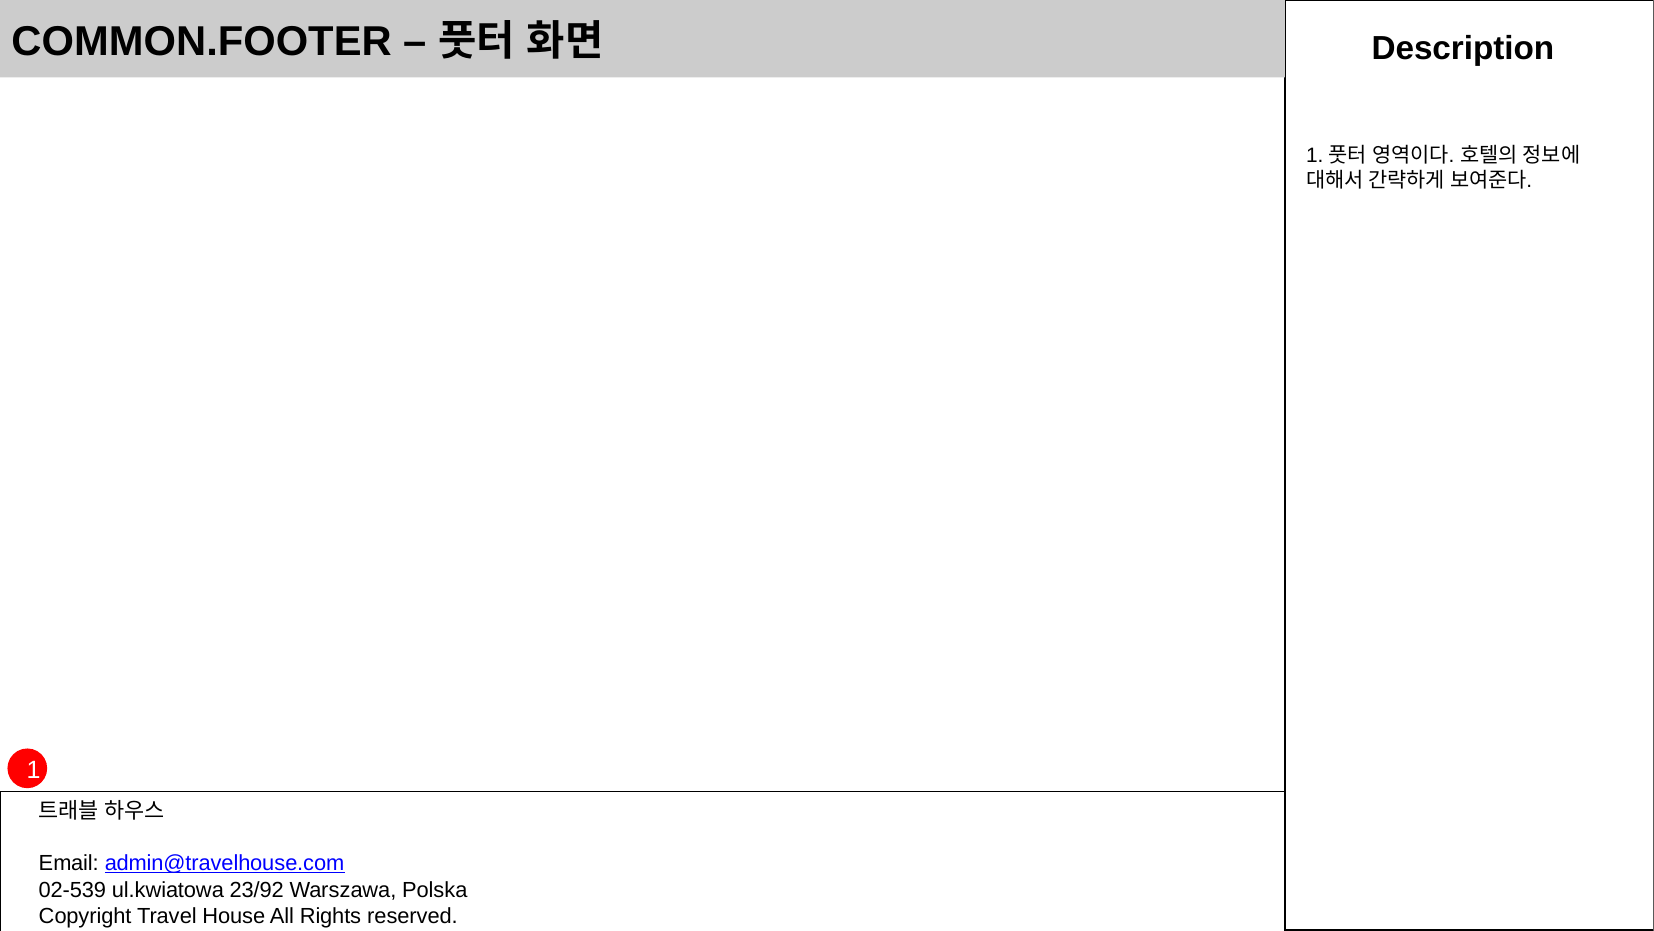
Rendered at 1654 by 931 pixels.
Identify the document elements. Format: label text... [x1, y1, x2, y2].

text_box 1. 풋터 영역이다. 호텔의 정보에 대해서 간략하게 보여준다. [1291, 134, 1641, 930]
text_box 트래블 하우스 Email: admin@travelhouse.com 02-539 ul.kwiatowa 23/92 Warszawa, Polska Copyright Travel House All Rights reserved. [0, 791, 1285, 931]
text_box COMMON.FOOTER – 풋터 화면 [0, 0, 1285, 78]
text_box [1285, 0, 1654, 930]
text_box Description [1291, 18, 1635, 78]
text_box 1 [7, 748, 48, 789]
